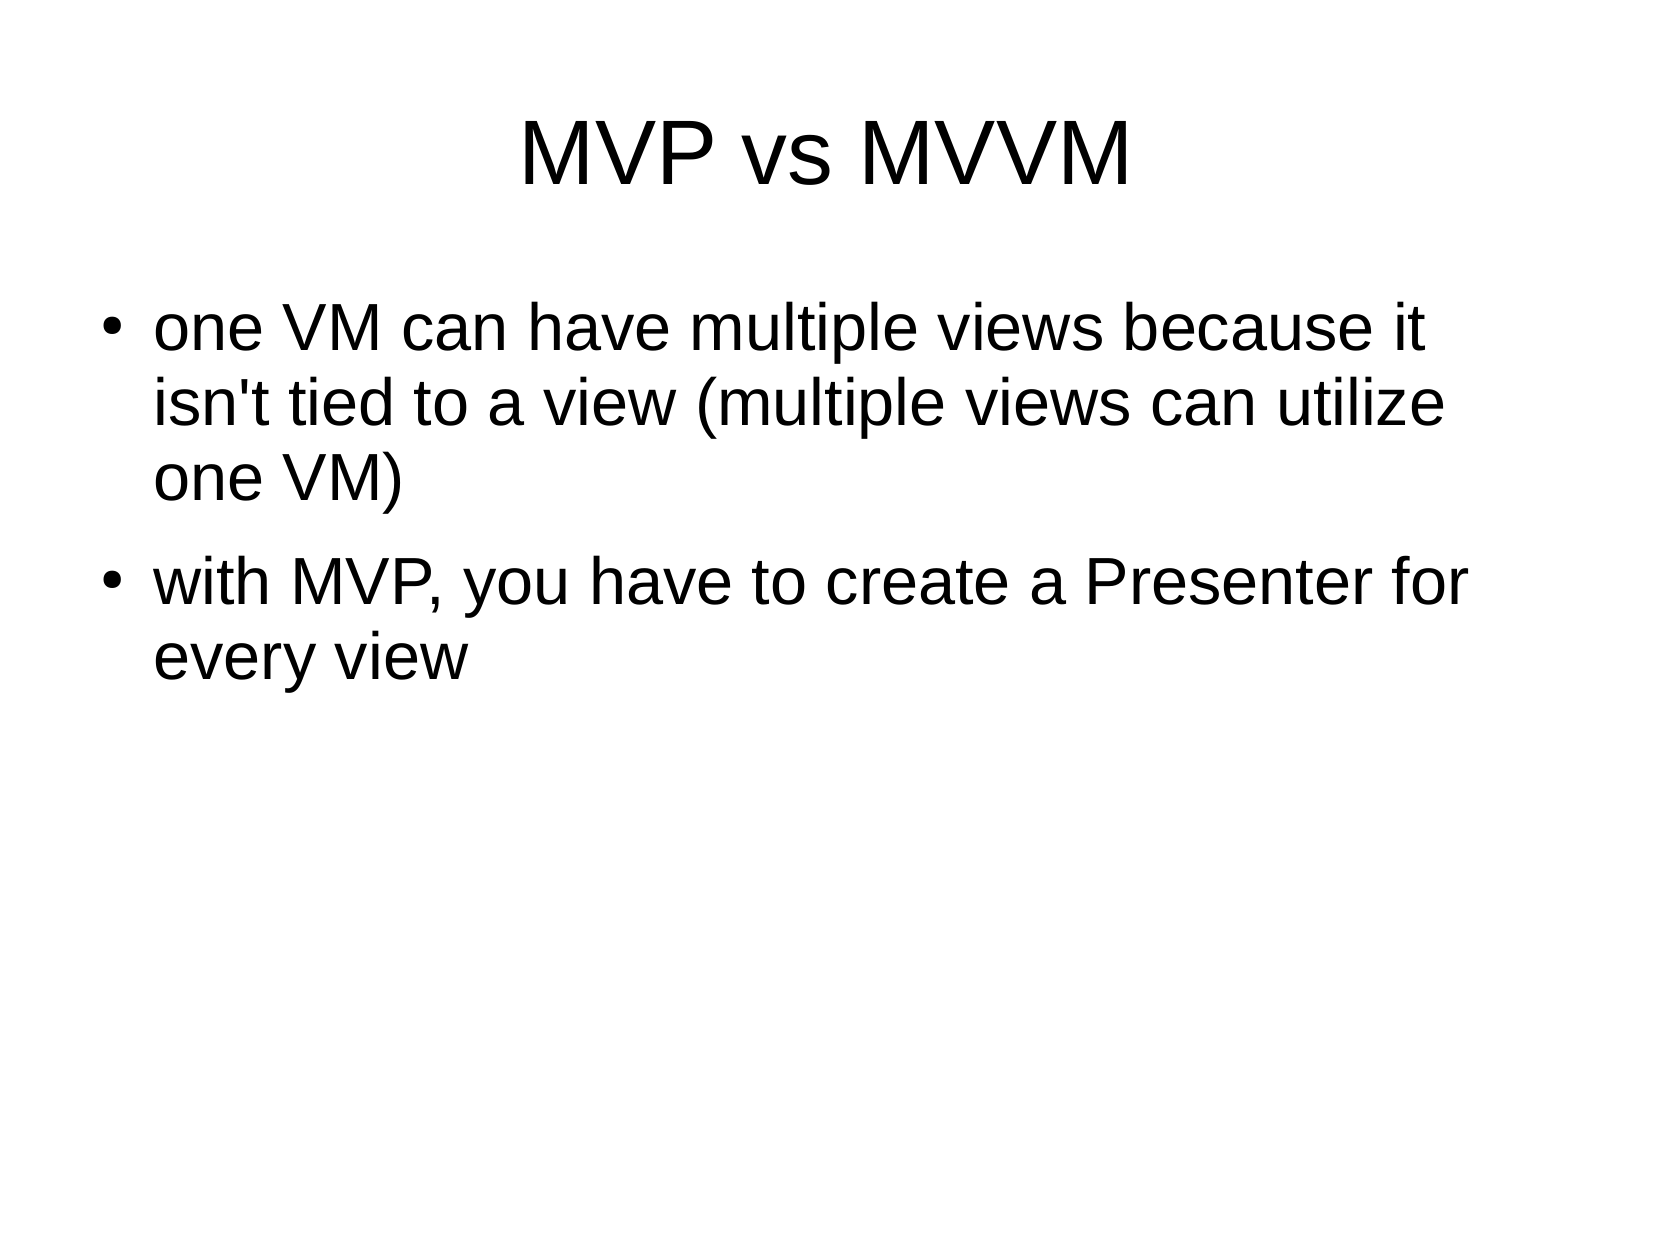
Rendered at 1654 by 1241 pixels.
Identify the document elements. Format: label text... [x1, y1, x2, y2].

list one VM can have multiple views because it isn't tied to a view (multiple views can utilize one VM) with MVP, you have to create a Presenter for every view [82, 290, 1538, 1010]
title MVP vs MVVM [82, 49, 1571, 257]
